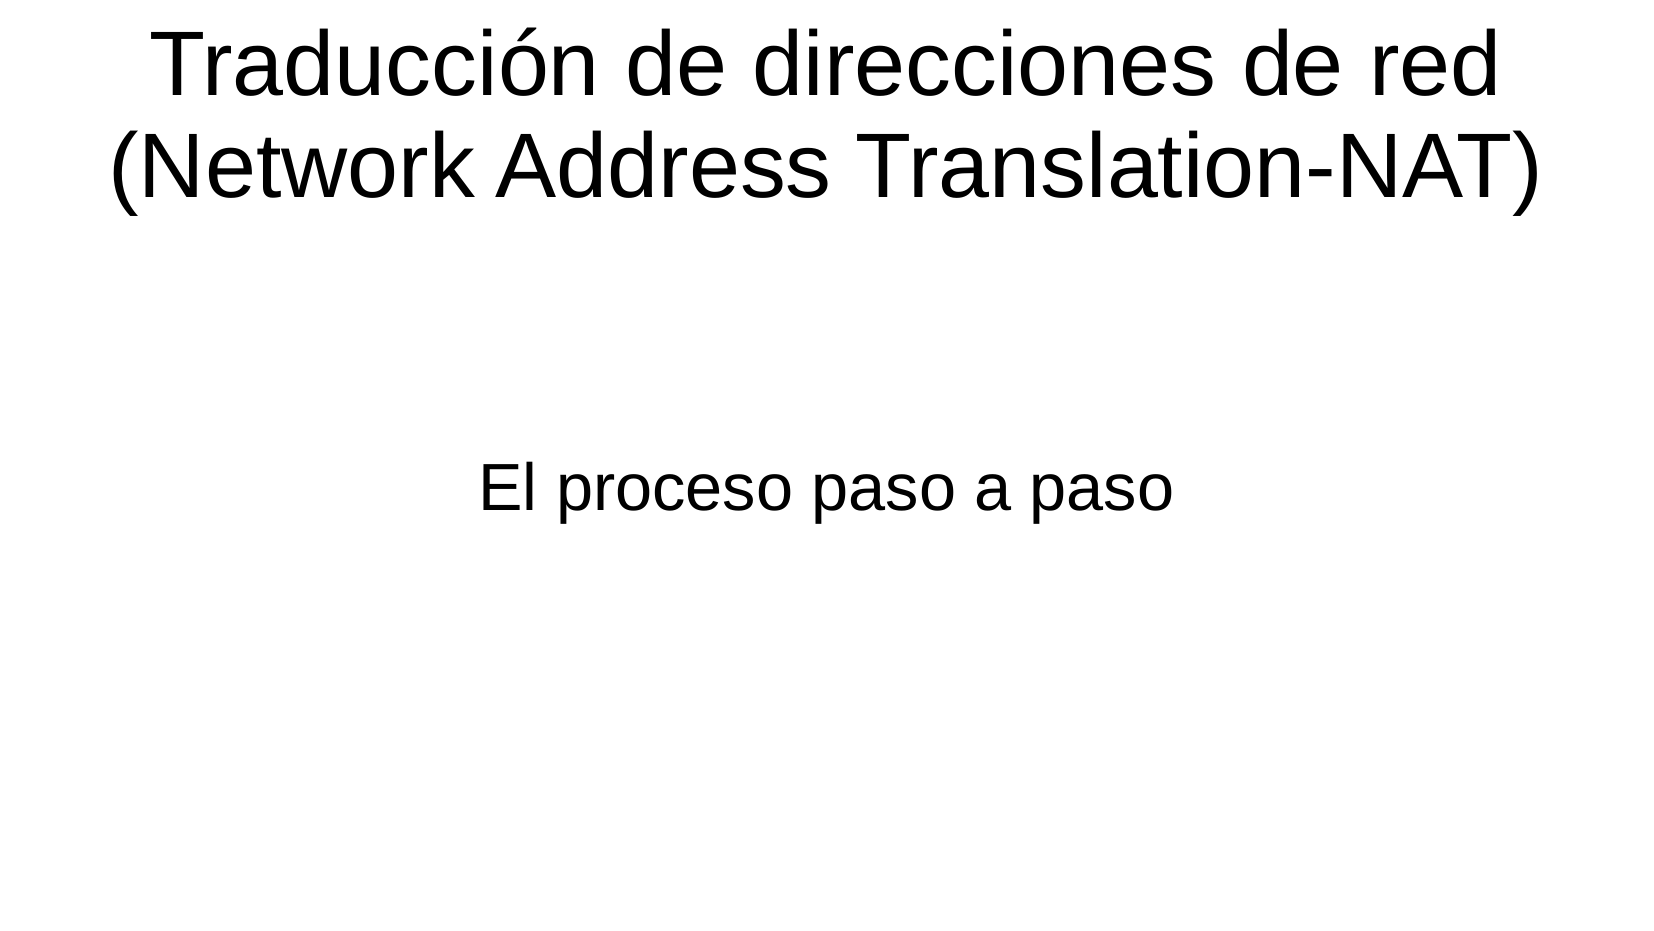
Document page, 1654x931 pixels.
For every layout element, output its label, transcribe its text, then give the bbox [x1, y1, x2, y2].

subtitle El proceso paso a paso [82, 217, 1571, 758]
title Traducción de direcciones de red (Network Address Translation-NAT) [82, 12, 1571, 217]
